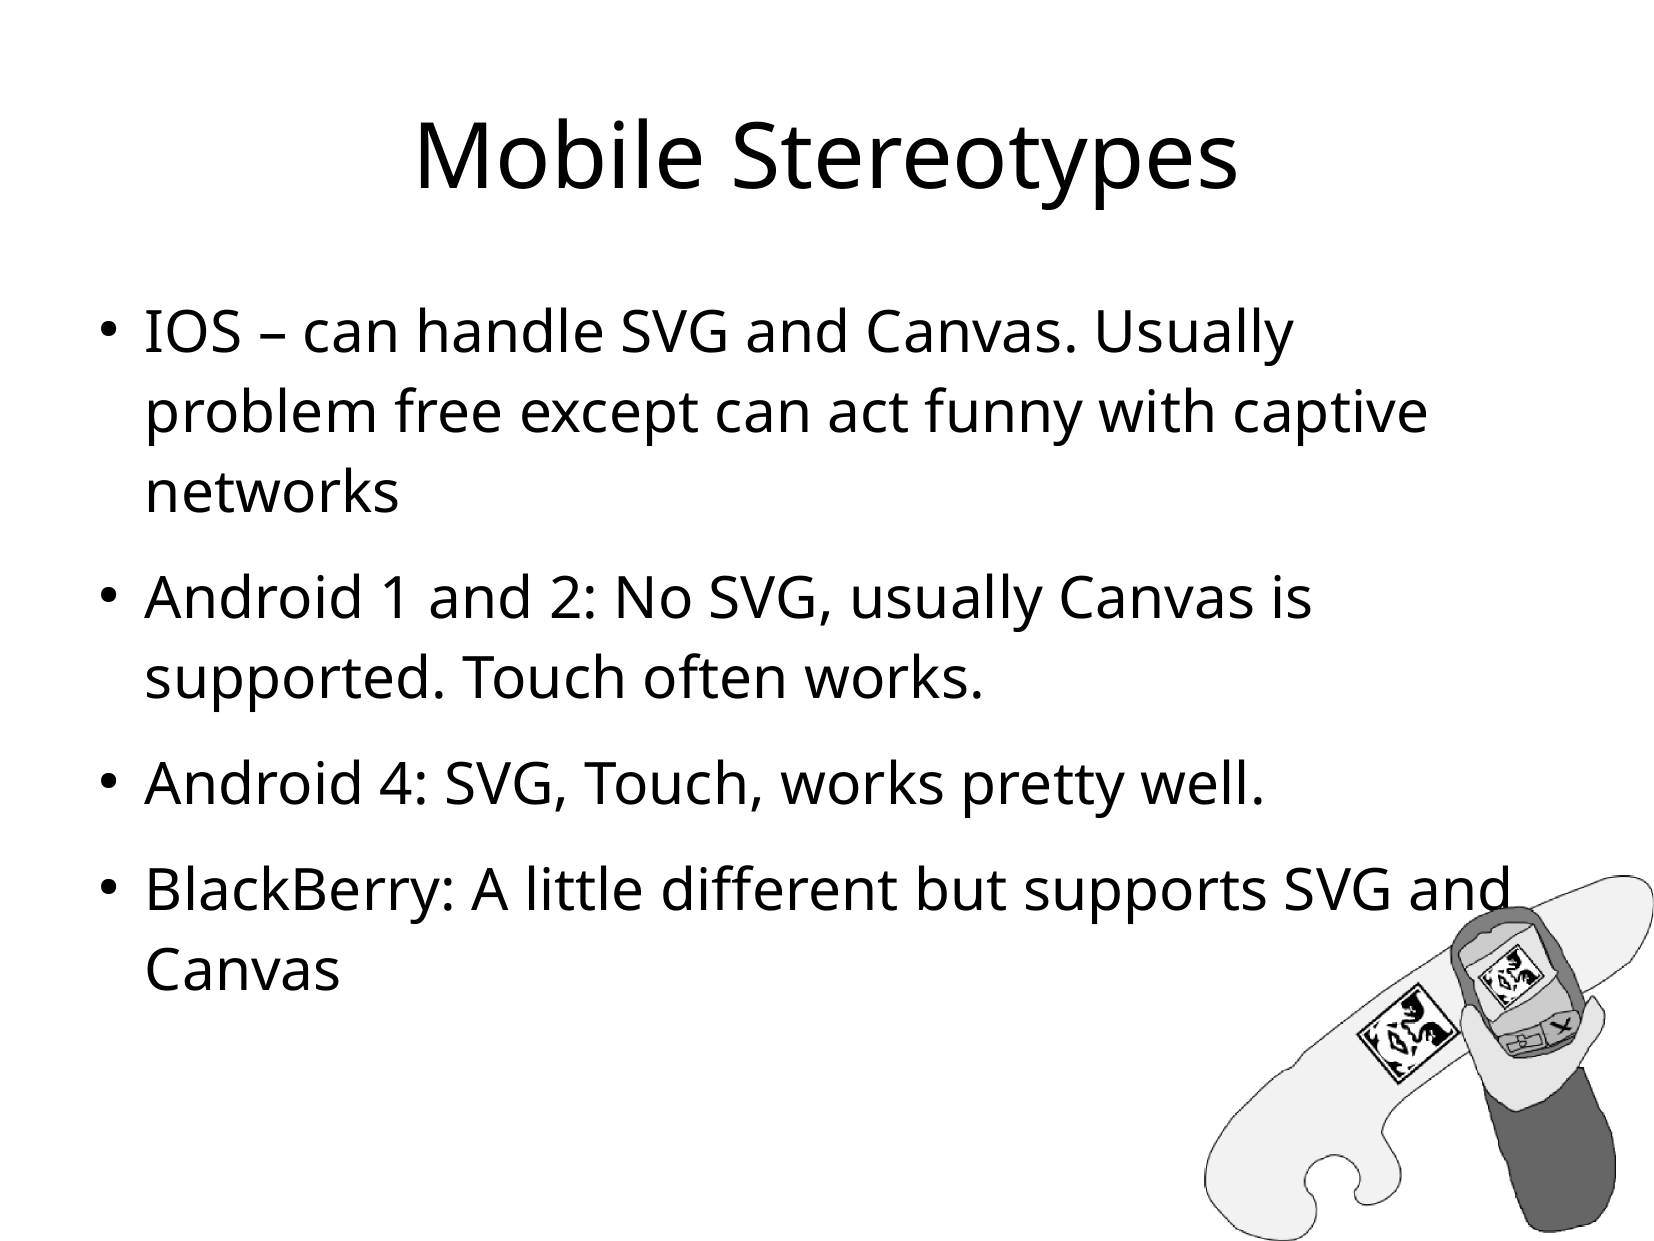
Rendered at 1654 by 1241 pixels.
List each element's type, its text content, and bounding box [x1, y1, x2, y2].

picture [1204, 875, 1654, 1241]
title Mobile Stereotypes [82, 49, 1571, 257]
list IOS – can handle SVG and Canvas. Usually problem free except can act funny with captive networks Android 1 and 2: No SVG, usually Canvas is supported. Touch often works. Android 4: SVG, Touch, works pretty well. BlackBerry: A little different but supports SVG and Canvas [82, 290, 1538, 1010]
